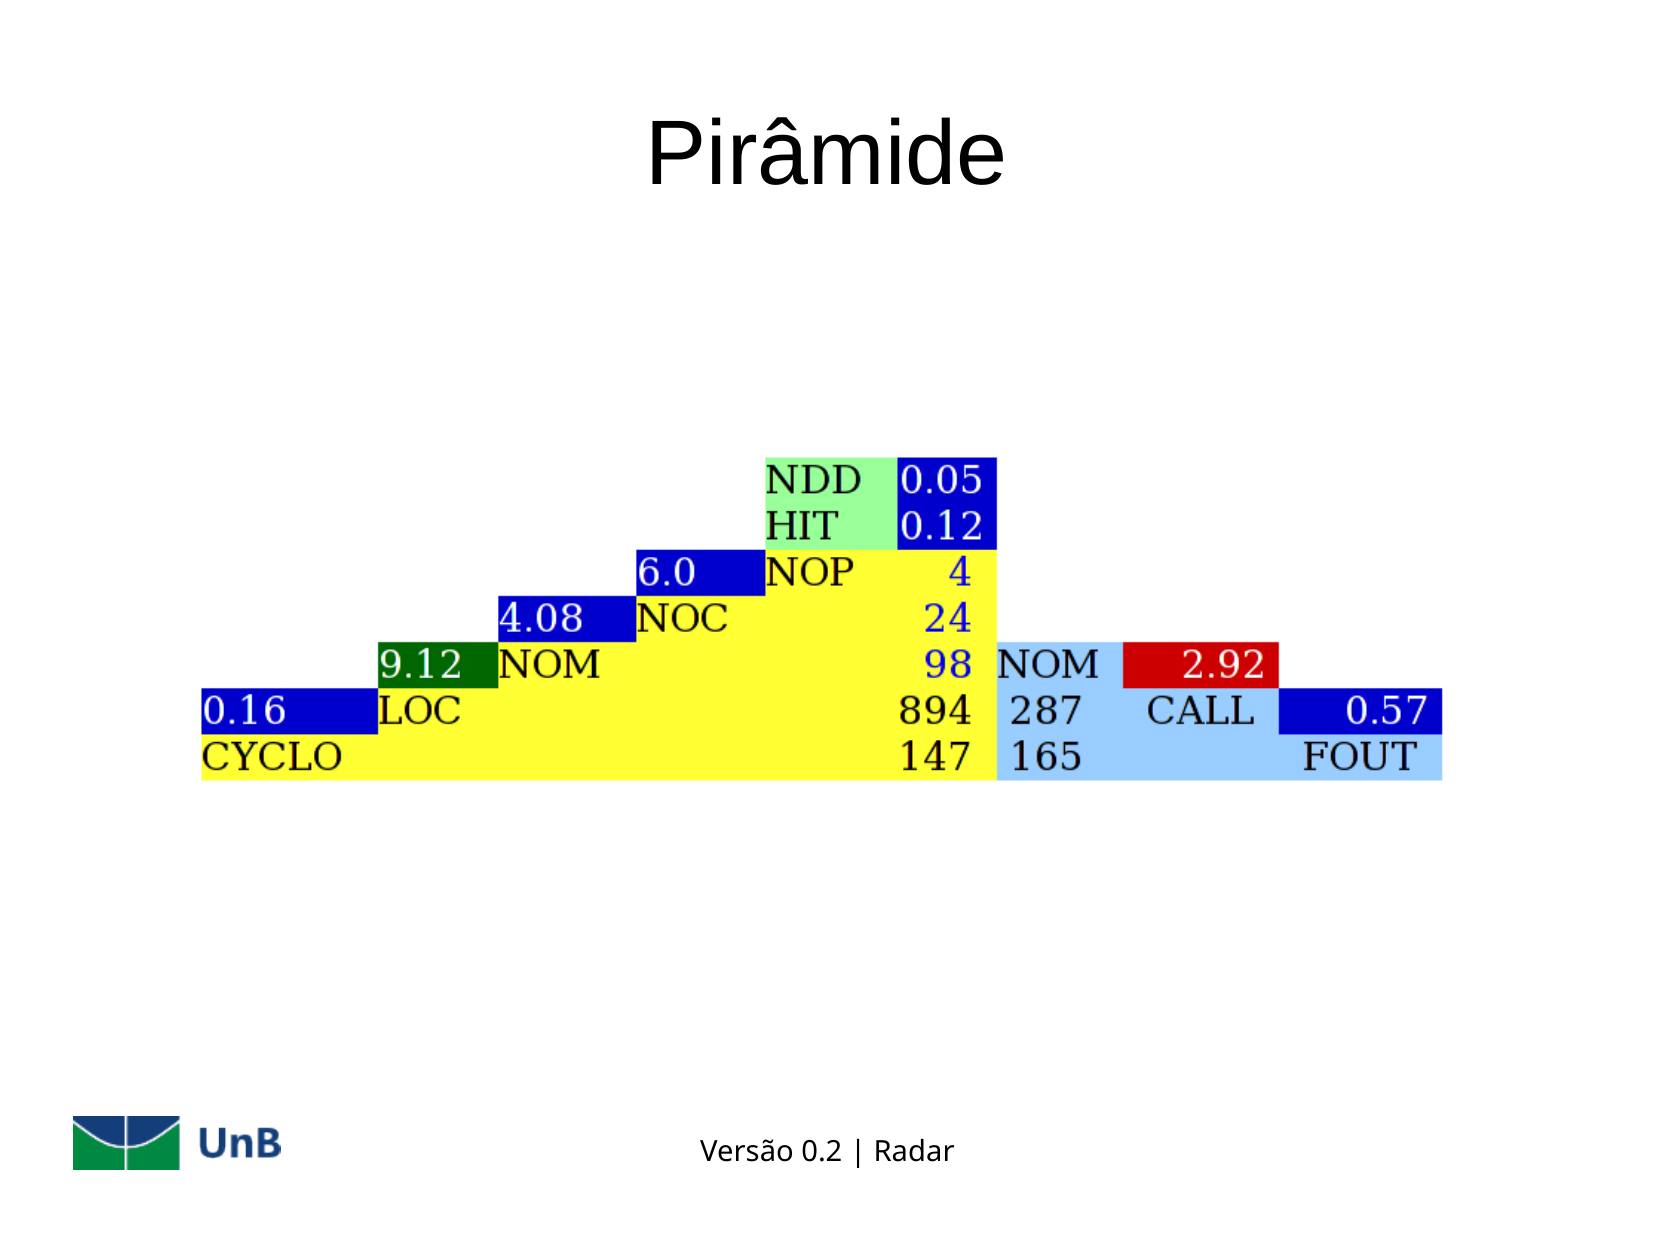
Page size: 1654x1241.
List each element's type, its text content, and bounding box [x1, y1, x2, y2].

title Pirâmide [82, 49, 1571, 257]
picture [73, 1116, 281, 1170]
picture [175, 428, 1478, 812]
